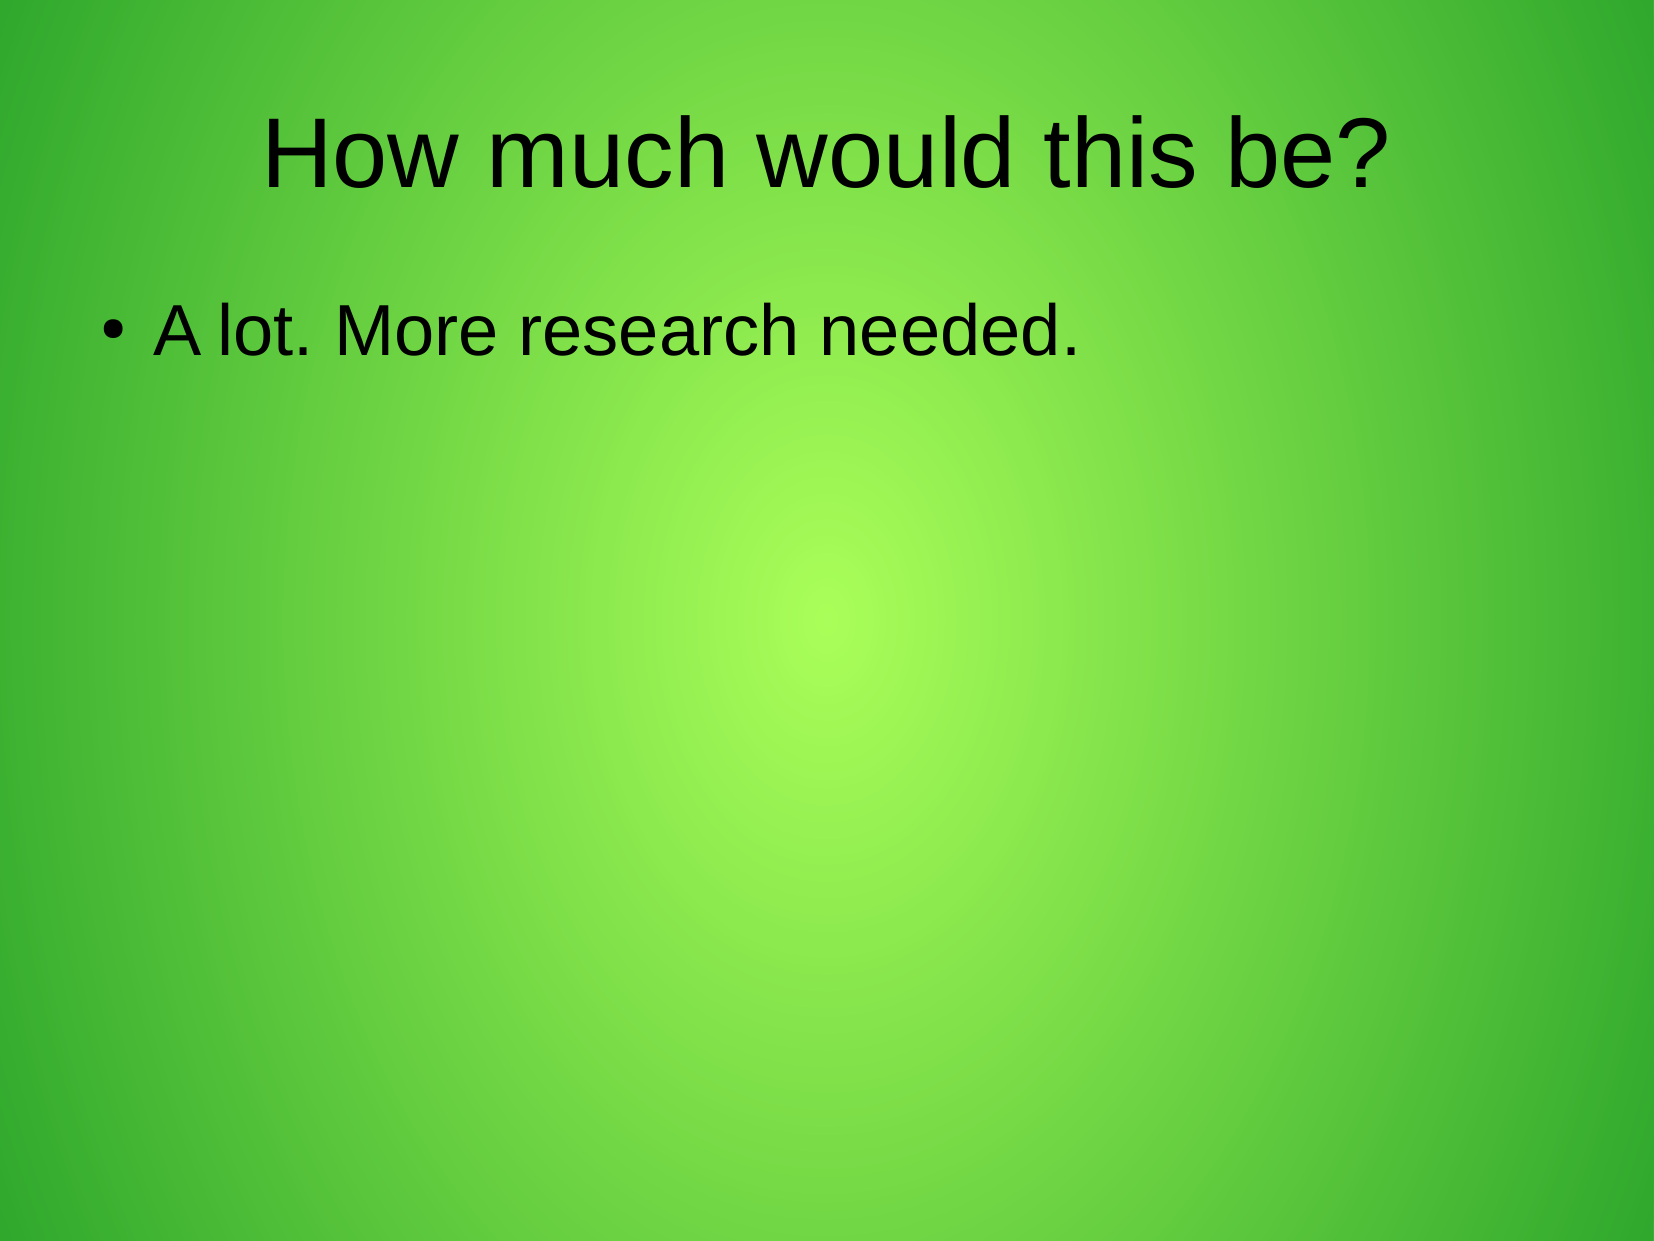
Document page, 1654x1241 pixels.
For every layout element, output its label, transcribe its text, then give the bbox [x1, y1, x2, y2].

title How much would this be? [82, 49, 1571, 257]
list A lot. More research needed. [82, 290, 1571, 1010]
